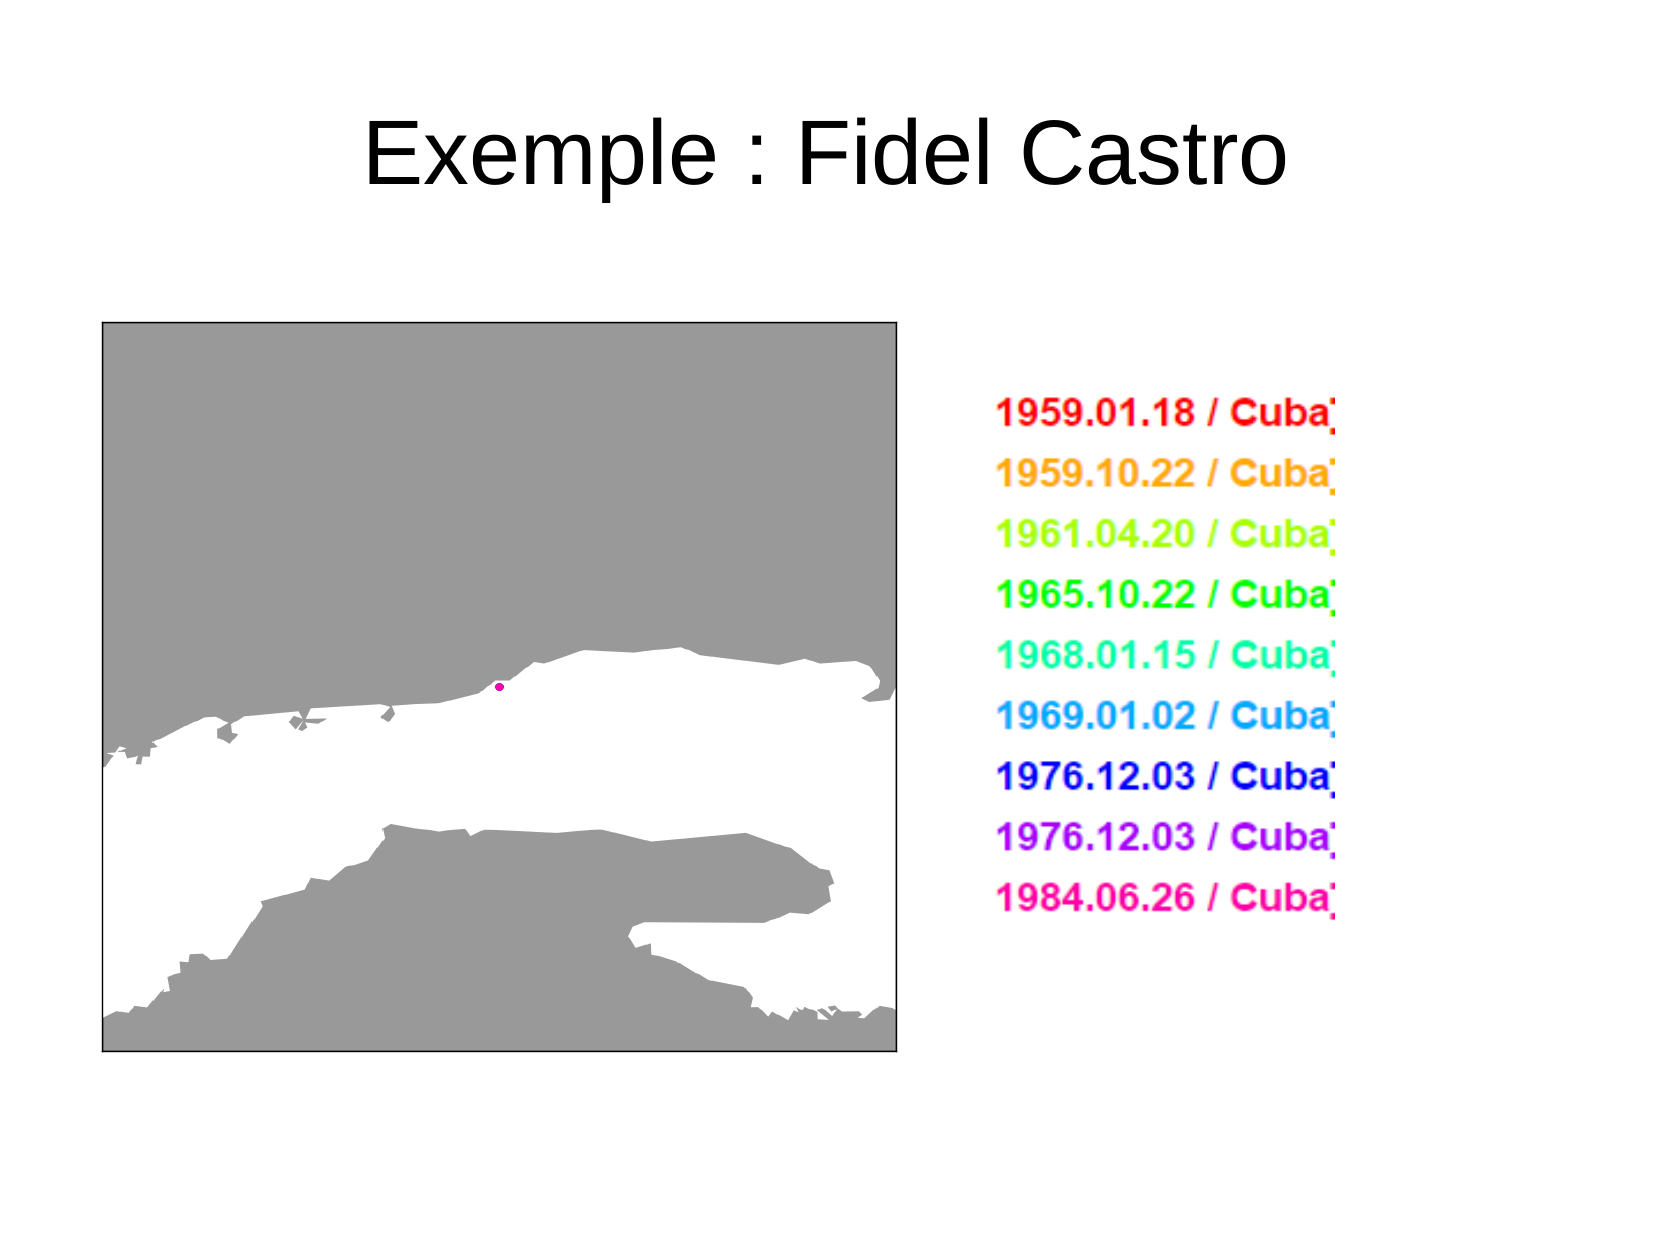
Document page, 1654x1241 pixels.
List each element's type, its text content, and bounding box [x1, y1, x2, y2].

picture [971, 368, 1335, 957]
picture [88, 308, 910, 1063]
title Exemple : Fidel Castro [82, 49, 1571, 257]
